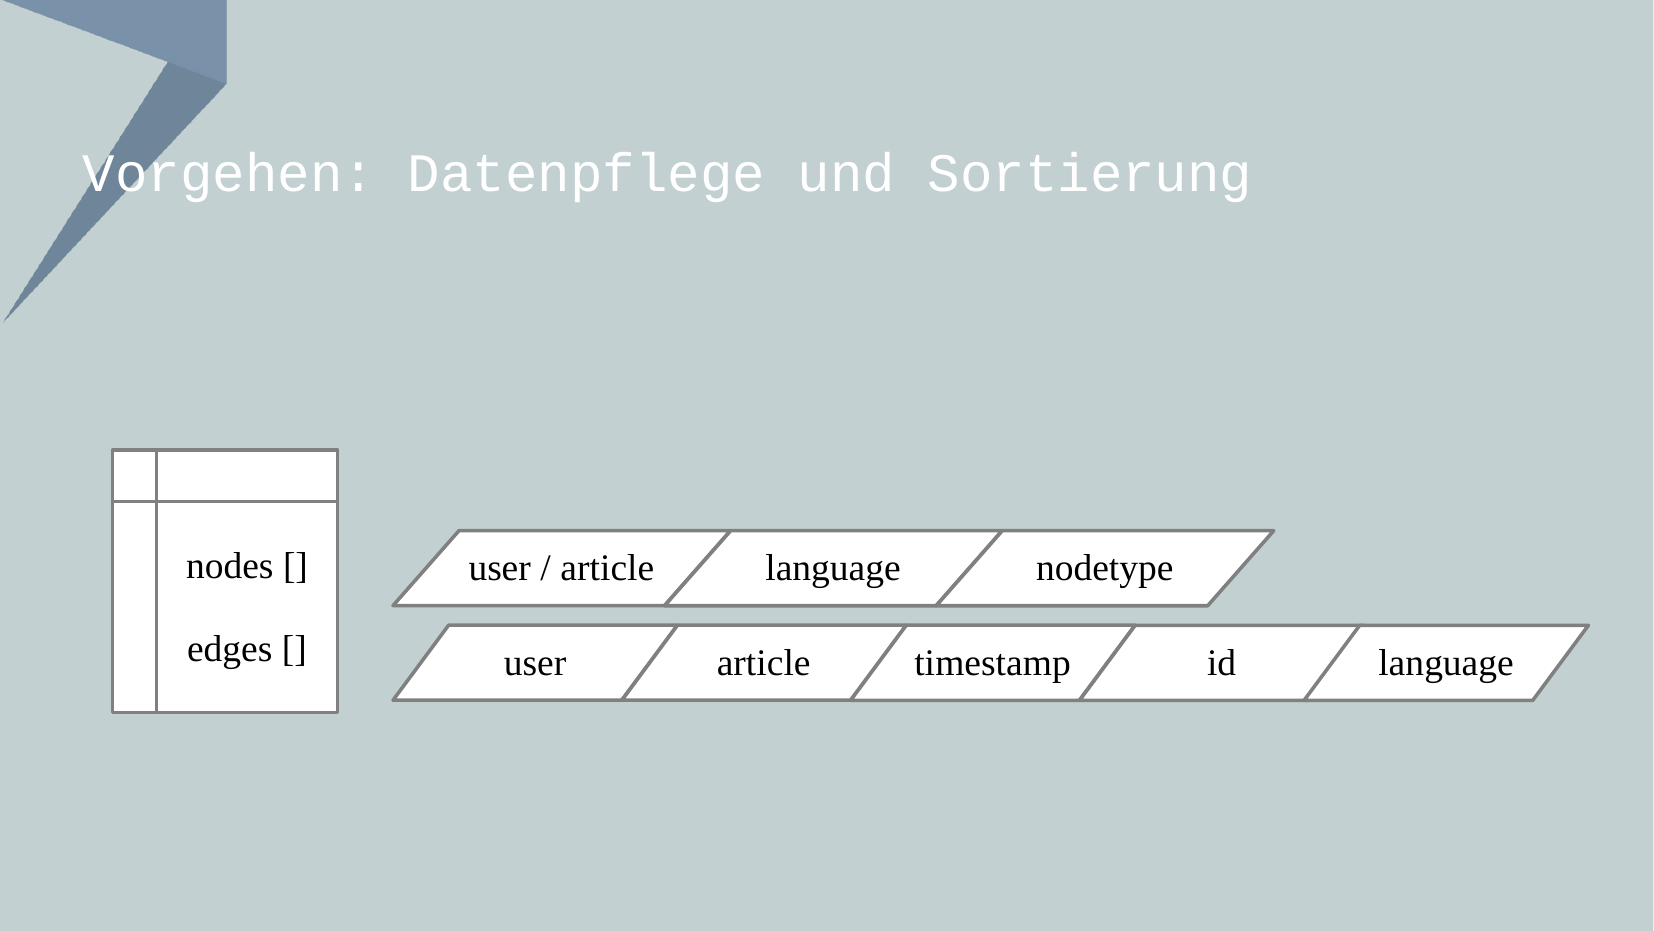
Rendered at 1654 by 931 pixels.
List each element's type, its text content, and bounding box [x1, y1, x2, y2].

text_box language [1304, 625, 1589, 701]
text_box article [621, 625, 905, 701]
text_box nodes [] edges [] [112, 449, 338, 713]
text_box language [664, 530, 1002, 606]
title Vorgehen: Datenpflege und Sortierung [82, 99, 1571, 255]
text_box nodetype [936, 530, 1274, 606]
text_box user [393, 625, 676, 701]
text_box user / article [392, 530, 730, 606]
picture [0, 0, 1654, 931]
text_box timestamp [850, 625, 1134, 701]
text_box id [1079, 625, 1359, 701]
